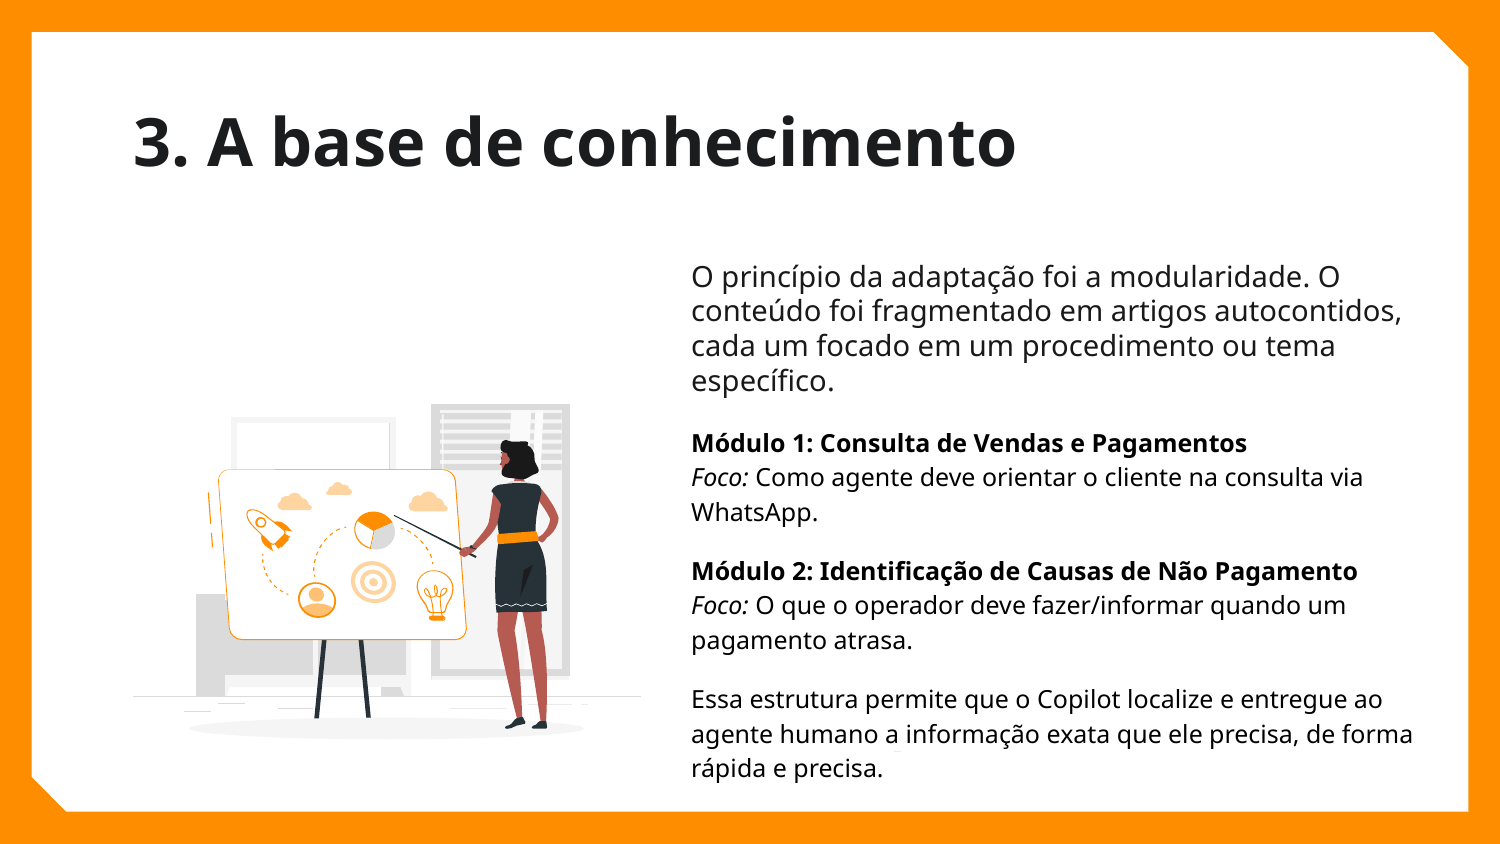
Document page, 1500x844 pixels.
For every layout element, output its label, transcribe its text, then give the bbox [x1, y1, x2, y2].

text_box [133, 404, 641, 740]
text_box [210, 532, 214, 548]
subtitle O princípio da adaptação foi a modularidade. O conteúdo foi fragmentado em artigos autocontidos, cada um focado em um procedimento ou tema específico. Módulo 1: Consulta de Vendas e Pagamentos Foco: Como agente deve orientar o cliente na consulta via WhatsApp. Módulo 2: Identificação de Causas de Não Pagamento Foco: O que o operador deve fazer/informar quando um pagamento atrasa. Essa estrutura permite que o Copilot localize e entregue ao agente humano a informação exata que ele precisa, de forma rápida e precisa. [676, 242, 1437, 705]
title 3. A base de conhecimento [118, 72, 1383, 167]
text_box [207, 492, 212, 525]
